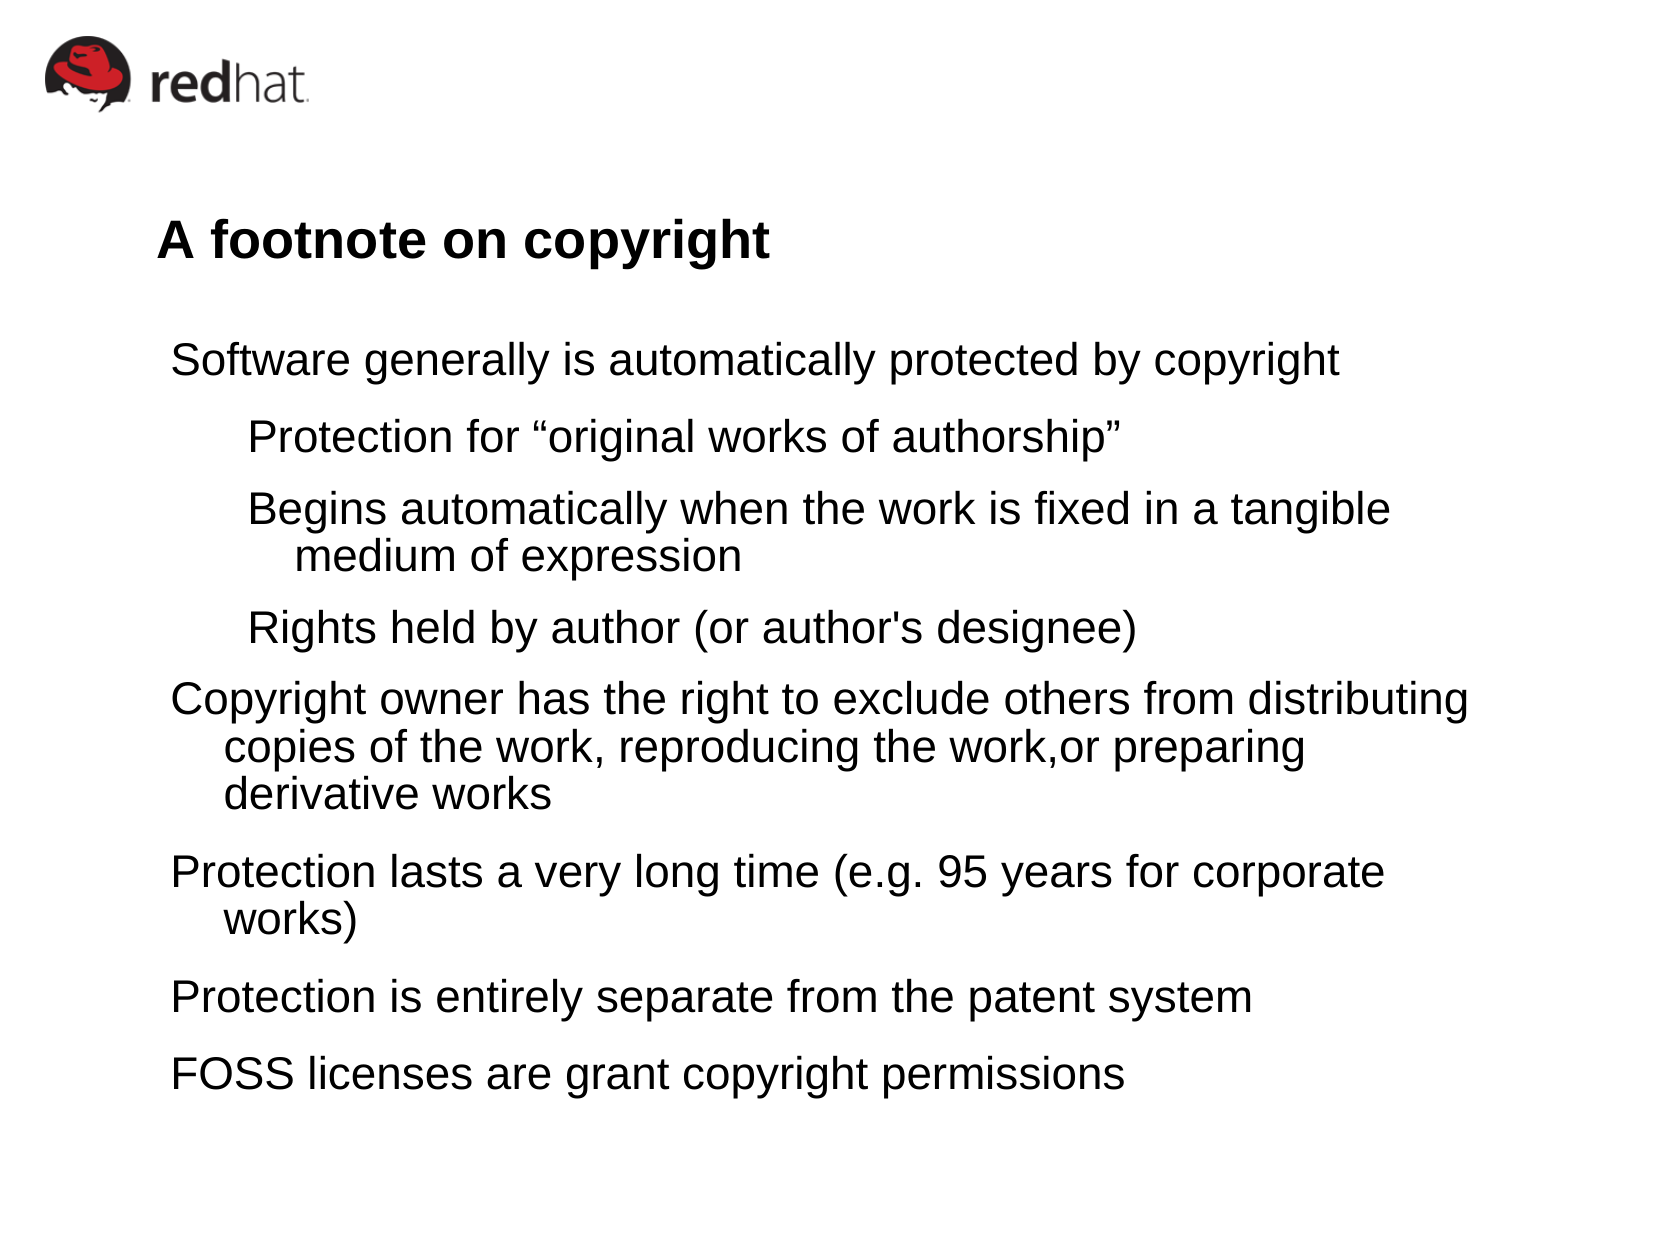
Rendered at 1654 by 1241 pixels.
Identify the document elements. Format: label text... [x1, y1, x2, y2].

picture [45, 36, 309, 122]
list Software generally is automatically protected by copyright Protection for “original works of authorship” Begins automatically when the work is fixed in a tangible medium of expression Rights held by author (or author's designee) Copyright owner has the right to exclude others from distributing copies of the work, reproducing the work,or preparing derivative works Protection lasts a very long time (e.g. 95 years for corporate works) Protection is entirely separate from the patent system FOSS licenses are grant copyright permissions [152, 337, 1498, 1116]
title A footnote on copyright [156, 204, 1502, 280]
